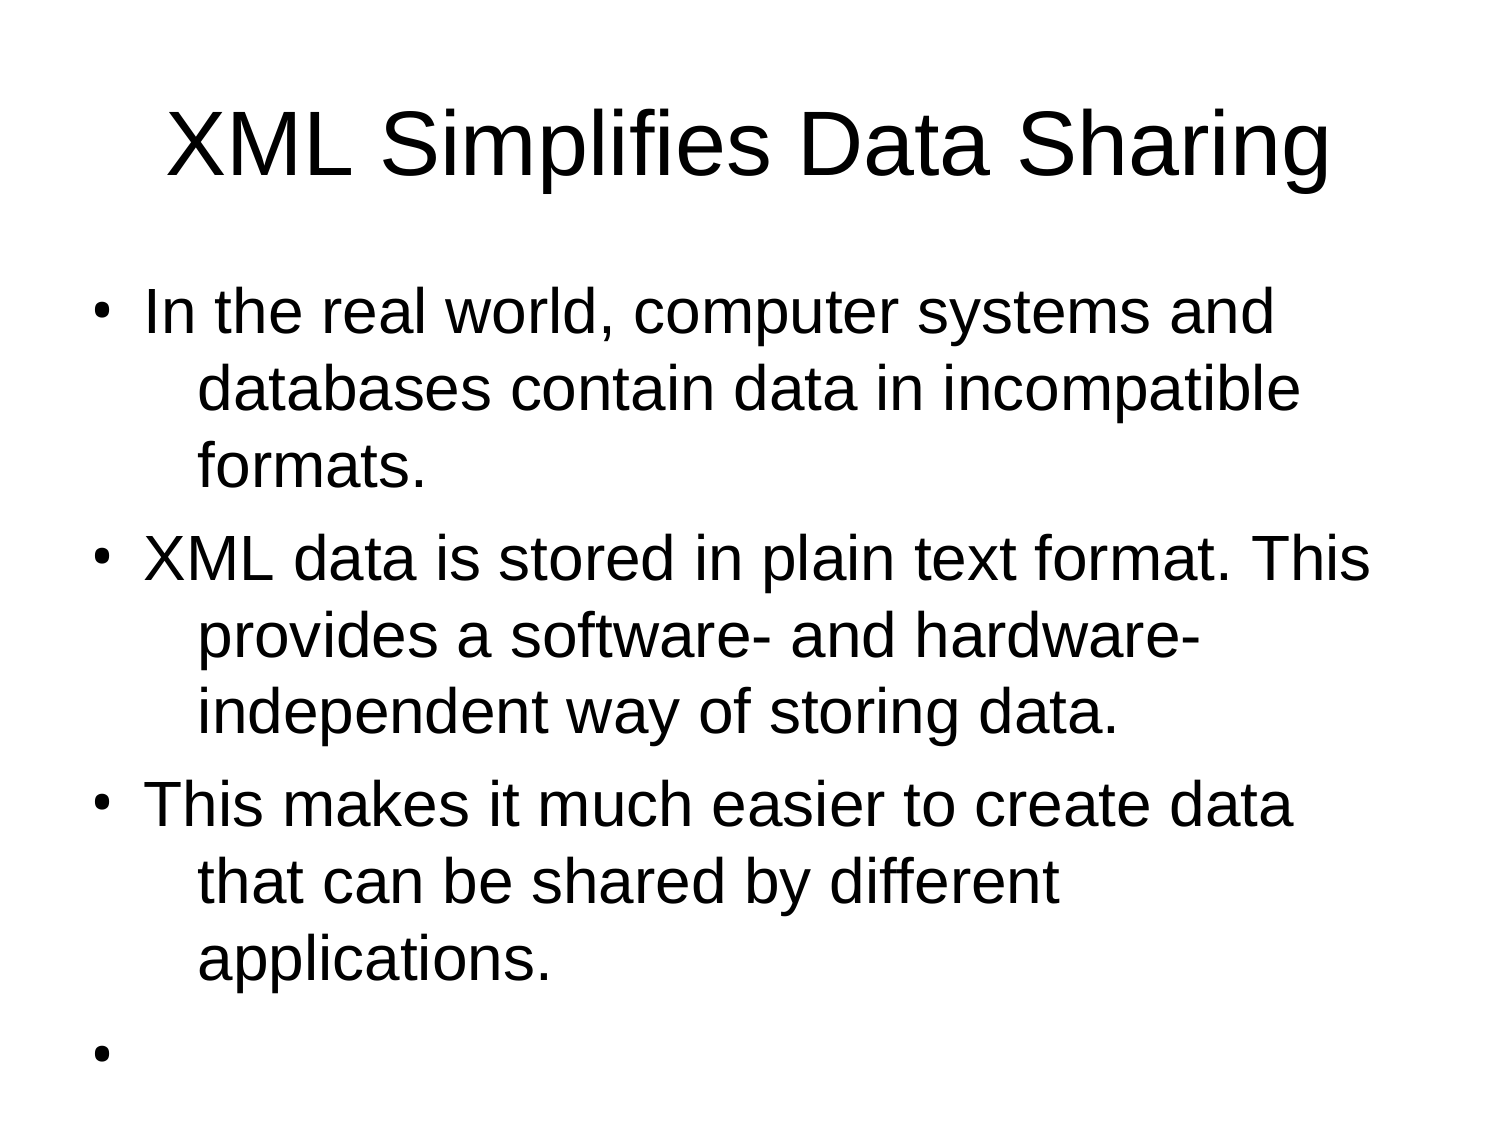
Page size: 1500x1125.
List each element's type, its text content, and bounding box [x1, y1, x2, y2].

list In the real world, computer systems and databases contain data in incompatible formats. XML data is stored in plain text format. This provides a software- and hardware-independent way of storing data. This makes it much easier to create data that can be shared by different applications. [75, 262, 1426, 1005]
title XML Simplifies Data Sharing [75, 45, 1426, 233]
